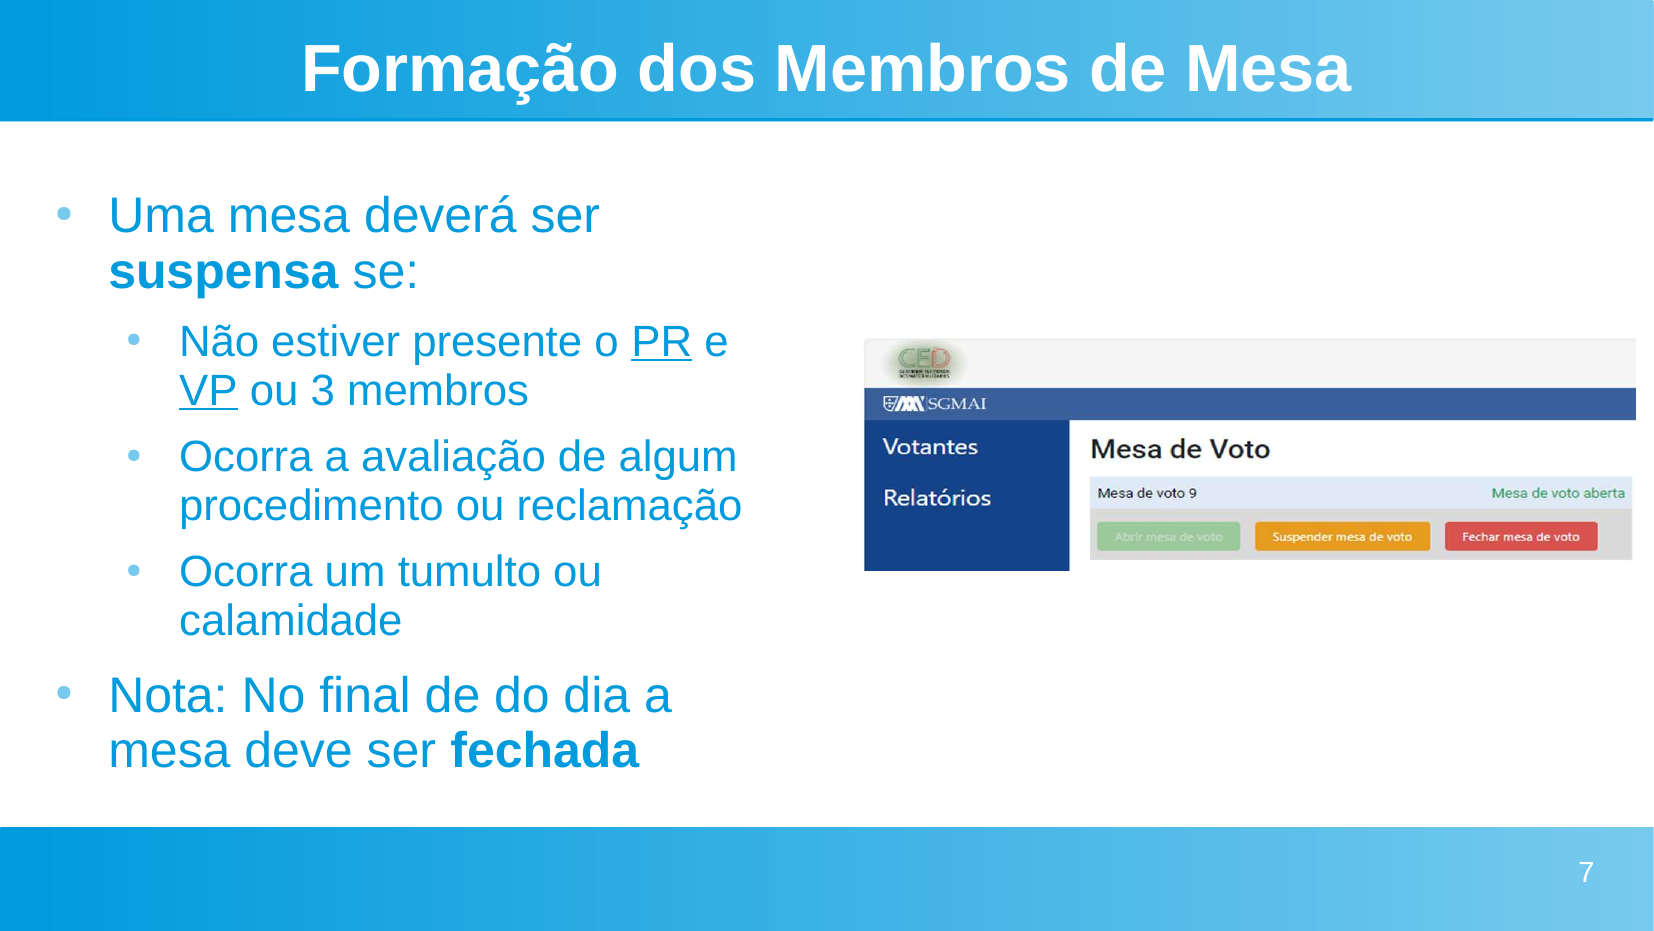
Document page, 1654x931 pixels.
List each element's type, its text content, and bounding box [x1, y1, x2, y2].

picture [862, 337, 1636, 571]
list Uma mesa deverá ser suspensa se: Não estiver presente o PR e VP ou 3 membros Ocorra a avaliação de algum procedimento ou reclamação Ocorra um tumulto ou calamidade Nota: No final de do dia a mesa deve ser fechada [37, 187, 787, 779]
title Formação dos Membros de Mesa [59, 29, 1595, 108]
